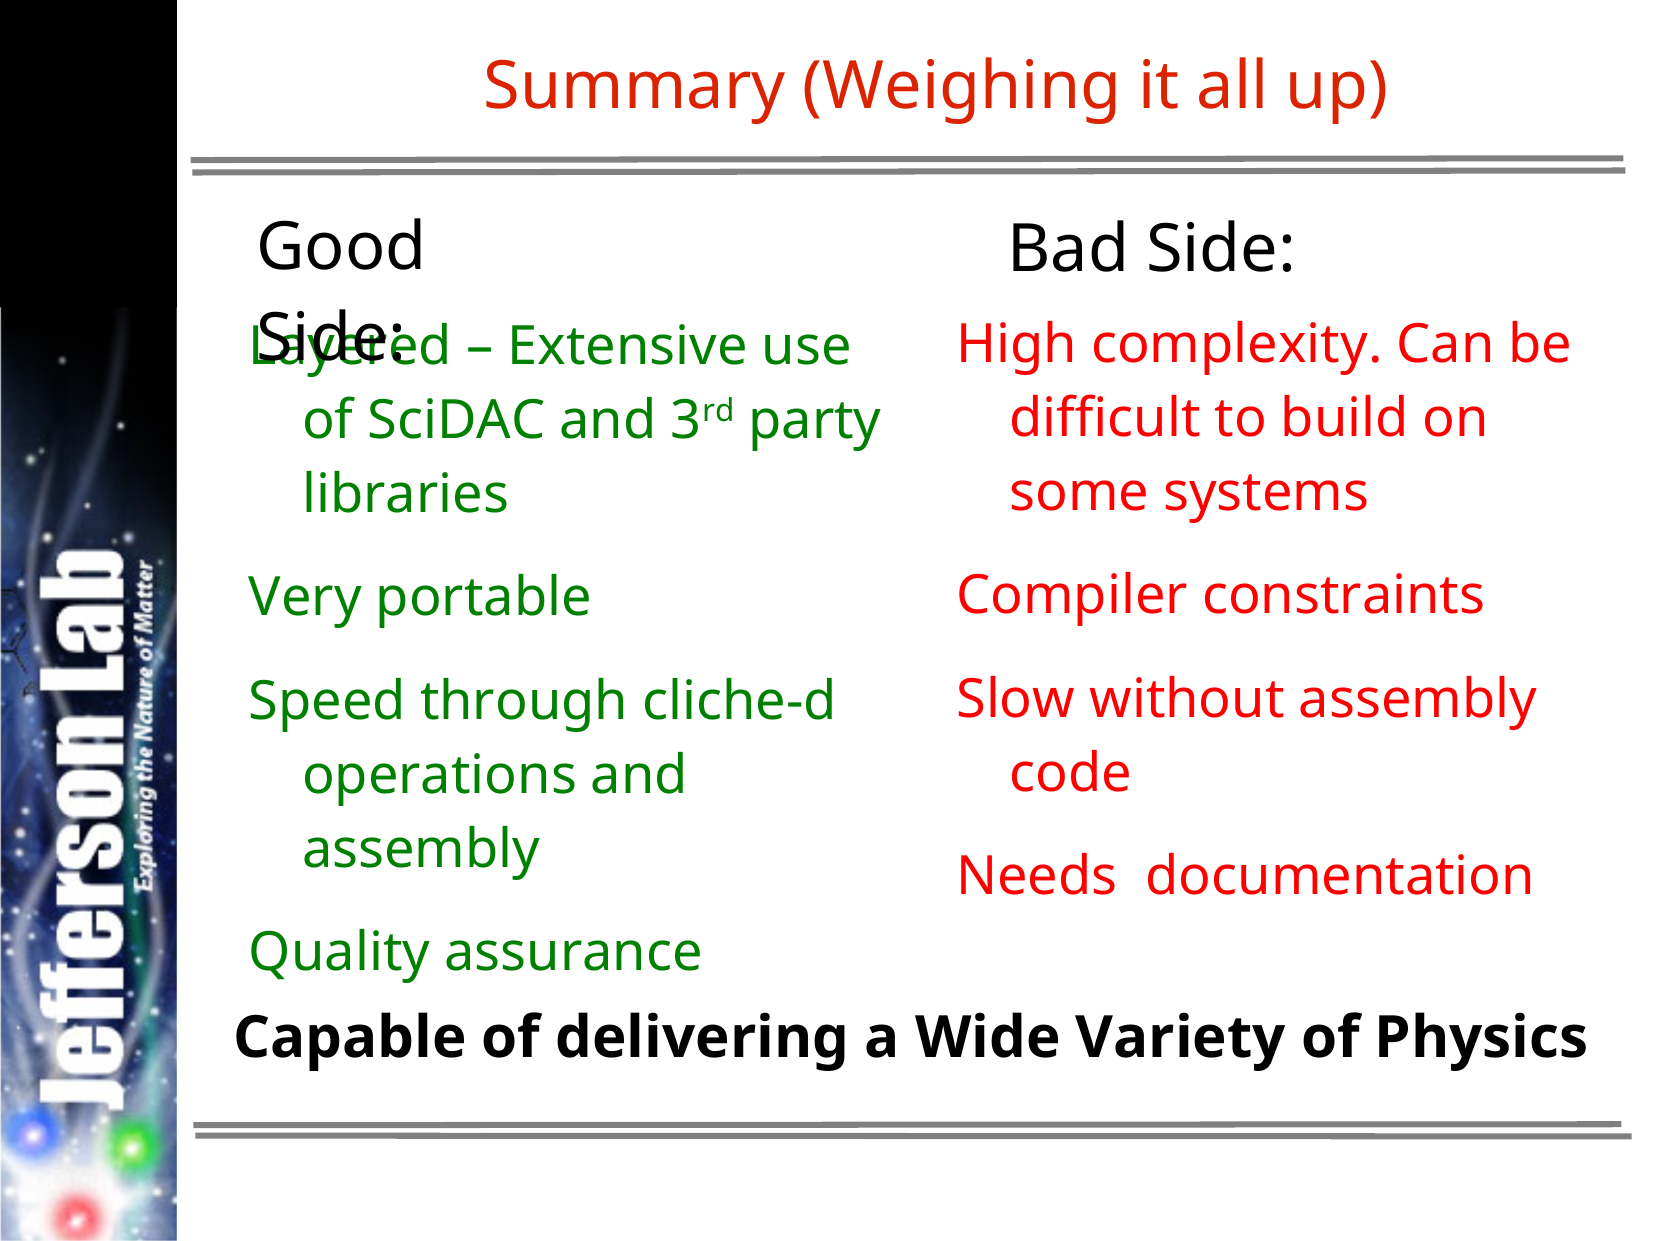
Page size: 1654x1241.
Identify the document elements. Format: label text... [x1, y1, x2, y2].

list Layered – Extensive use of SciDAC and 3rd party libraries Very portable Speed through cliche-d operations and assembly Quality assurance [231, 306, 915, 960]
text_box Capable of delivering a Wide Variety of Physics [186, 988, 1636, 1085]
title Summary (Weighing it all up) [235, 17, 1638, 149]
text_box Bad Side: [992, 192, 1366, 301]
text_box Good Side: [241, 190, 607, 299]
picture [2, 308, 176, 1240]
list High complexity. Can be difficult to build on some systems Compiler constraints Slow without assembly code Needs documentation [938, 304, 1622, 938]
